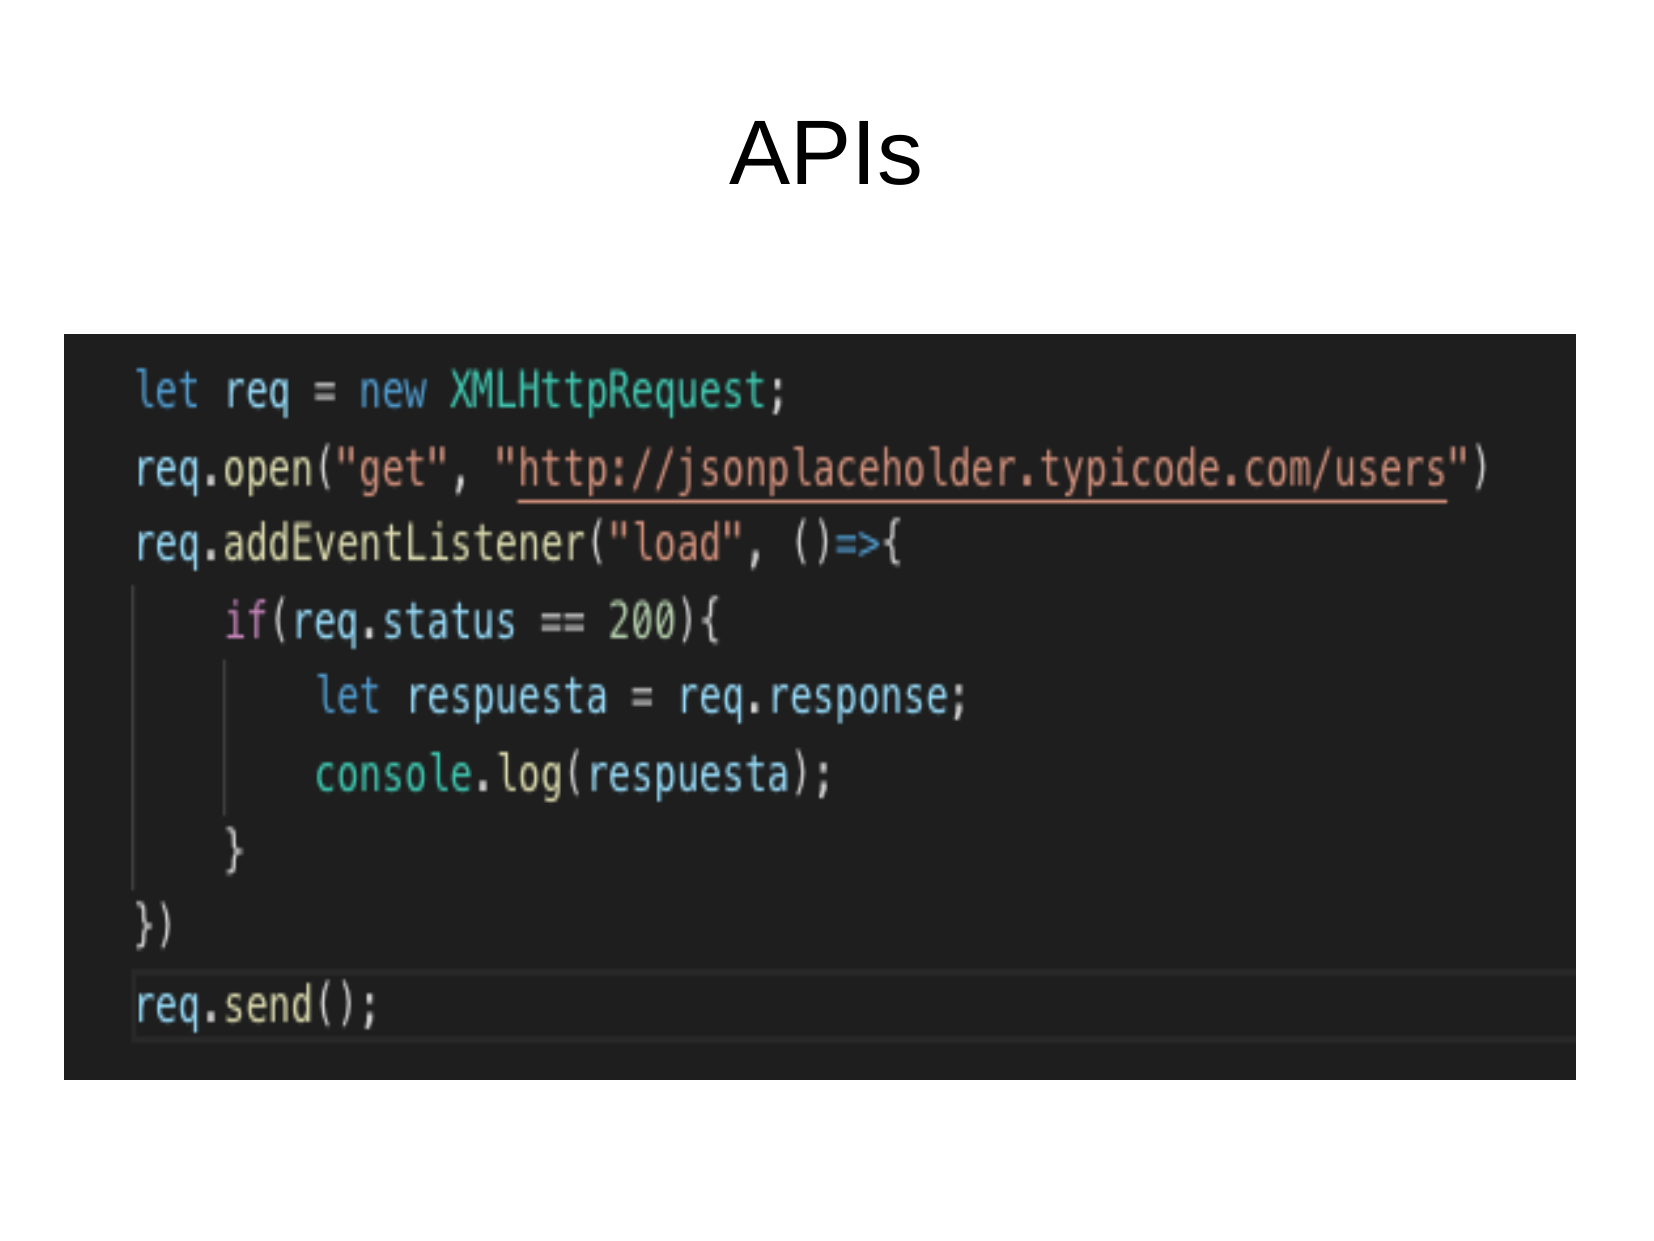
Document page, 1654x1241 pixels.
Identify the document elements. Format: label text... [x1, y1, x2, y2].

title APIs [82, 49, 1571, 257]
picture [64, 334, 1576, 1081]
